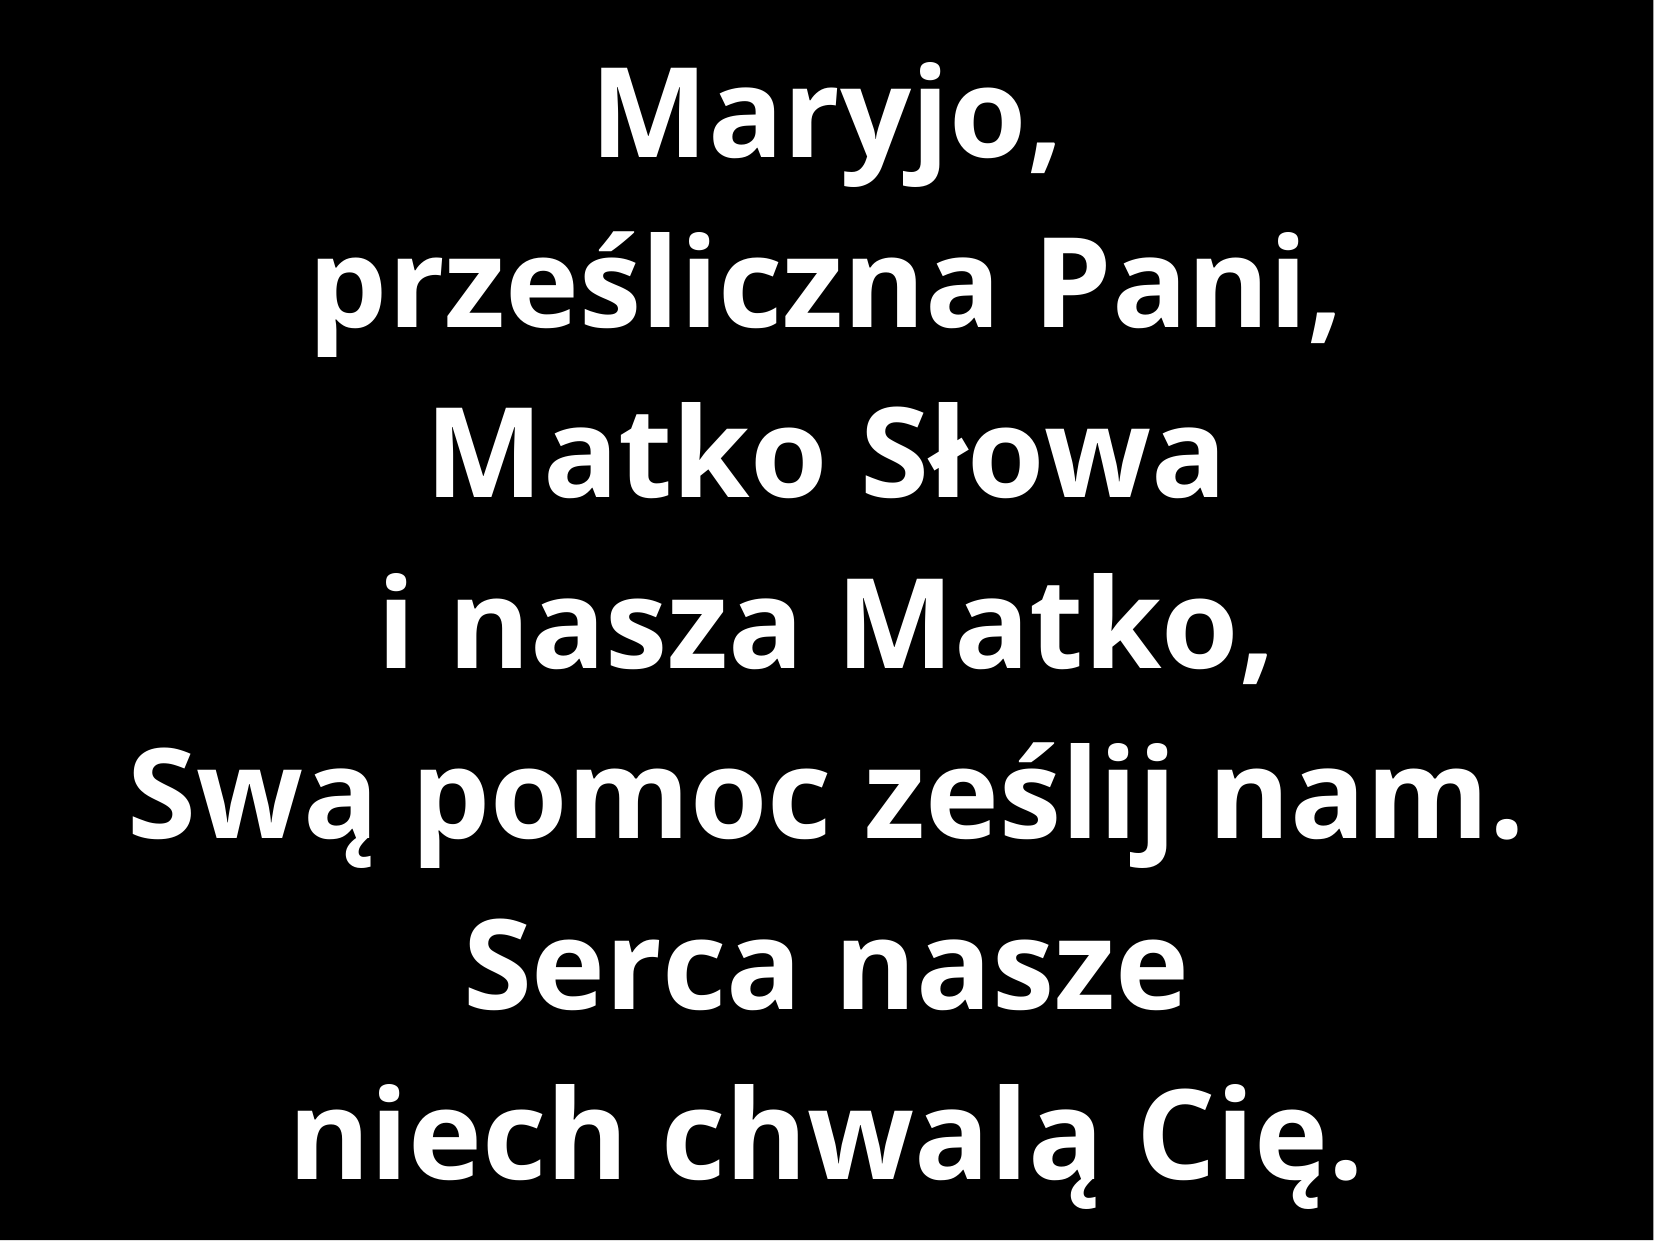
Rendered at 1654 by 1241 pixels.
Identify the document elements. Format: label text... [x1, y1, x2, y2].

title Maryjo, prześliczna Pani, Matko Słowa i nasza Matko, Swą pomoc ześlij nam. Serca nasze niech chwalą Cię. [0, 0, 1654, 1241]
